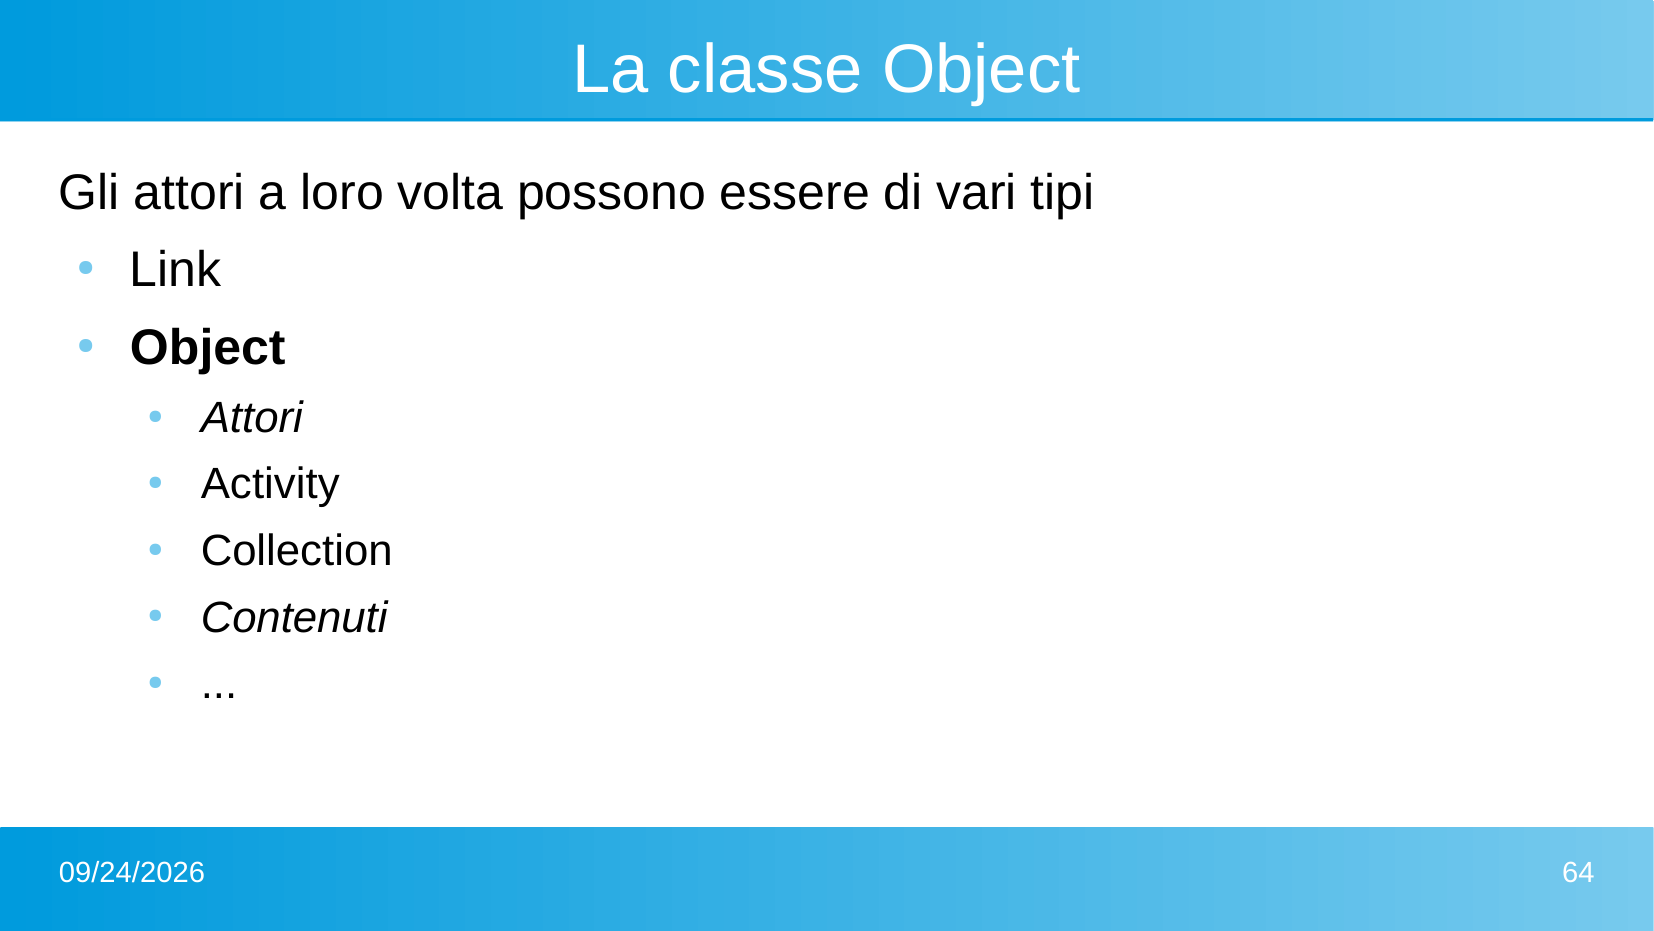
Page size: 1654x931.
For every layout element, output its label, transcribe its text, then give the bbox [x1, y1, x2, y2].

title La classe Object [59, 29, 1595, 108]
list Gli attori a loro volta possono essere di vari tipi Link Object Attori Activity Collection Contenuti ... [59, 163, 1613, 788]
